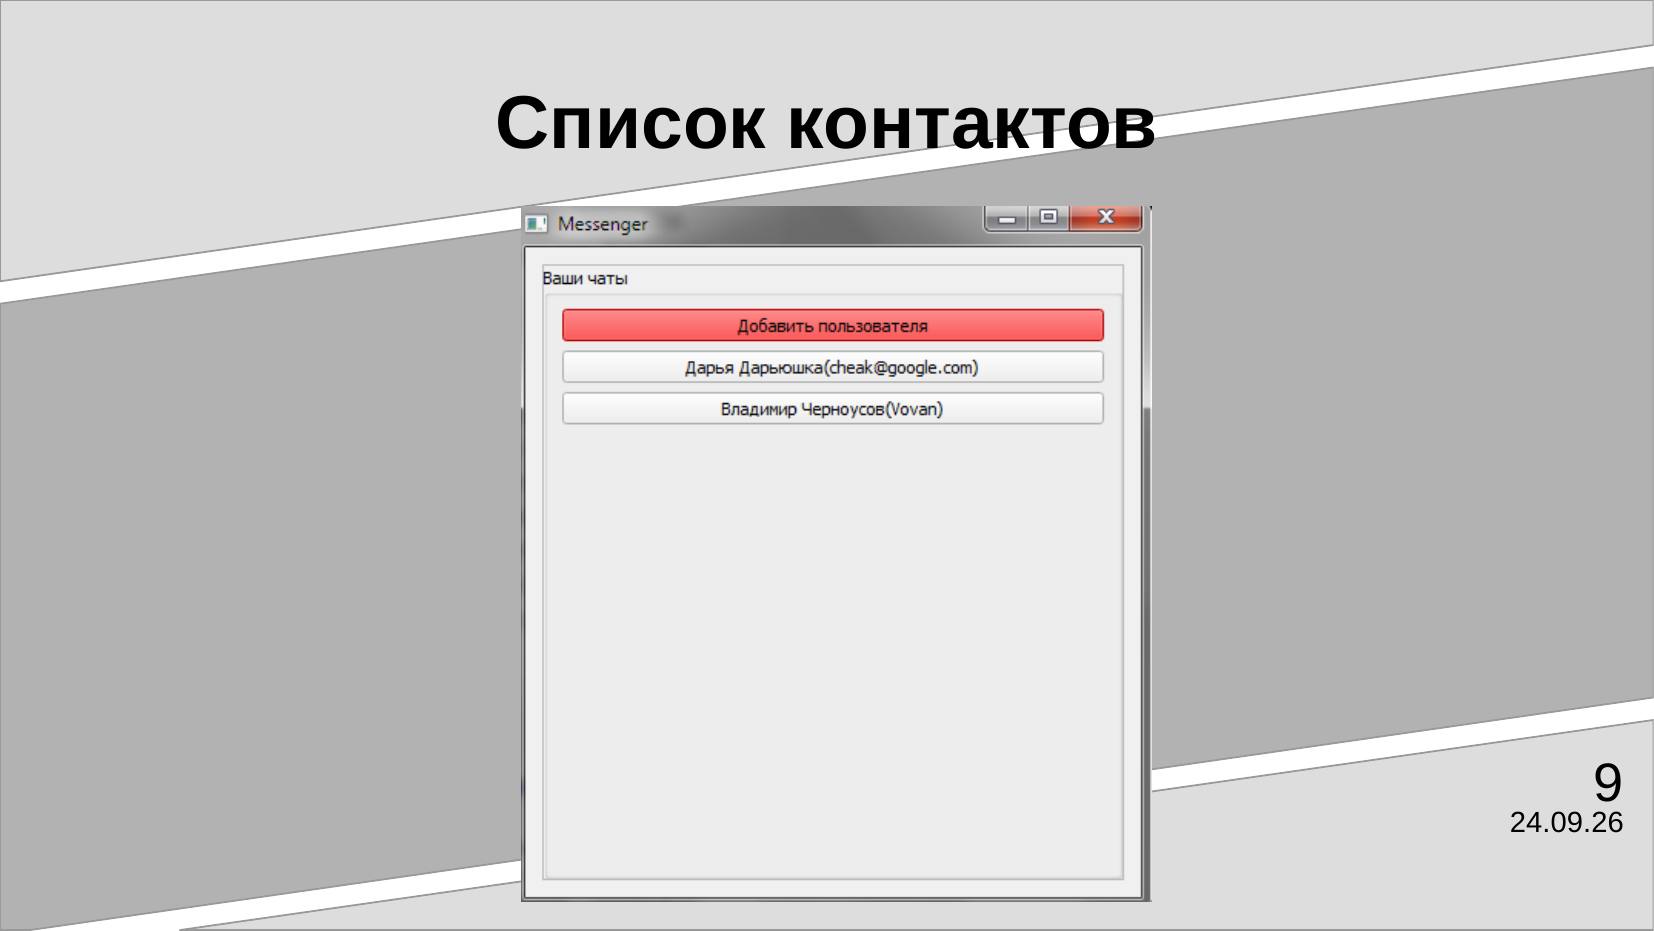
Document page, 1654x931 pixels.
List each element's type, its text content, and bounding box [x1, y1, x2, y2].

picture [521, 206, 1152, 902]
title Список контактов [88, 44, 1566, 201]
